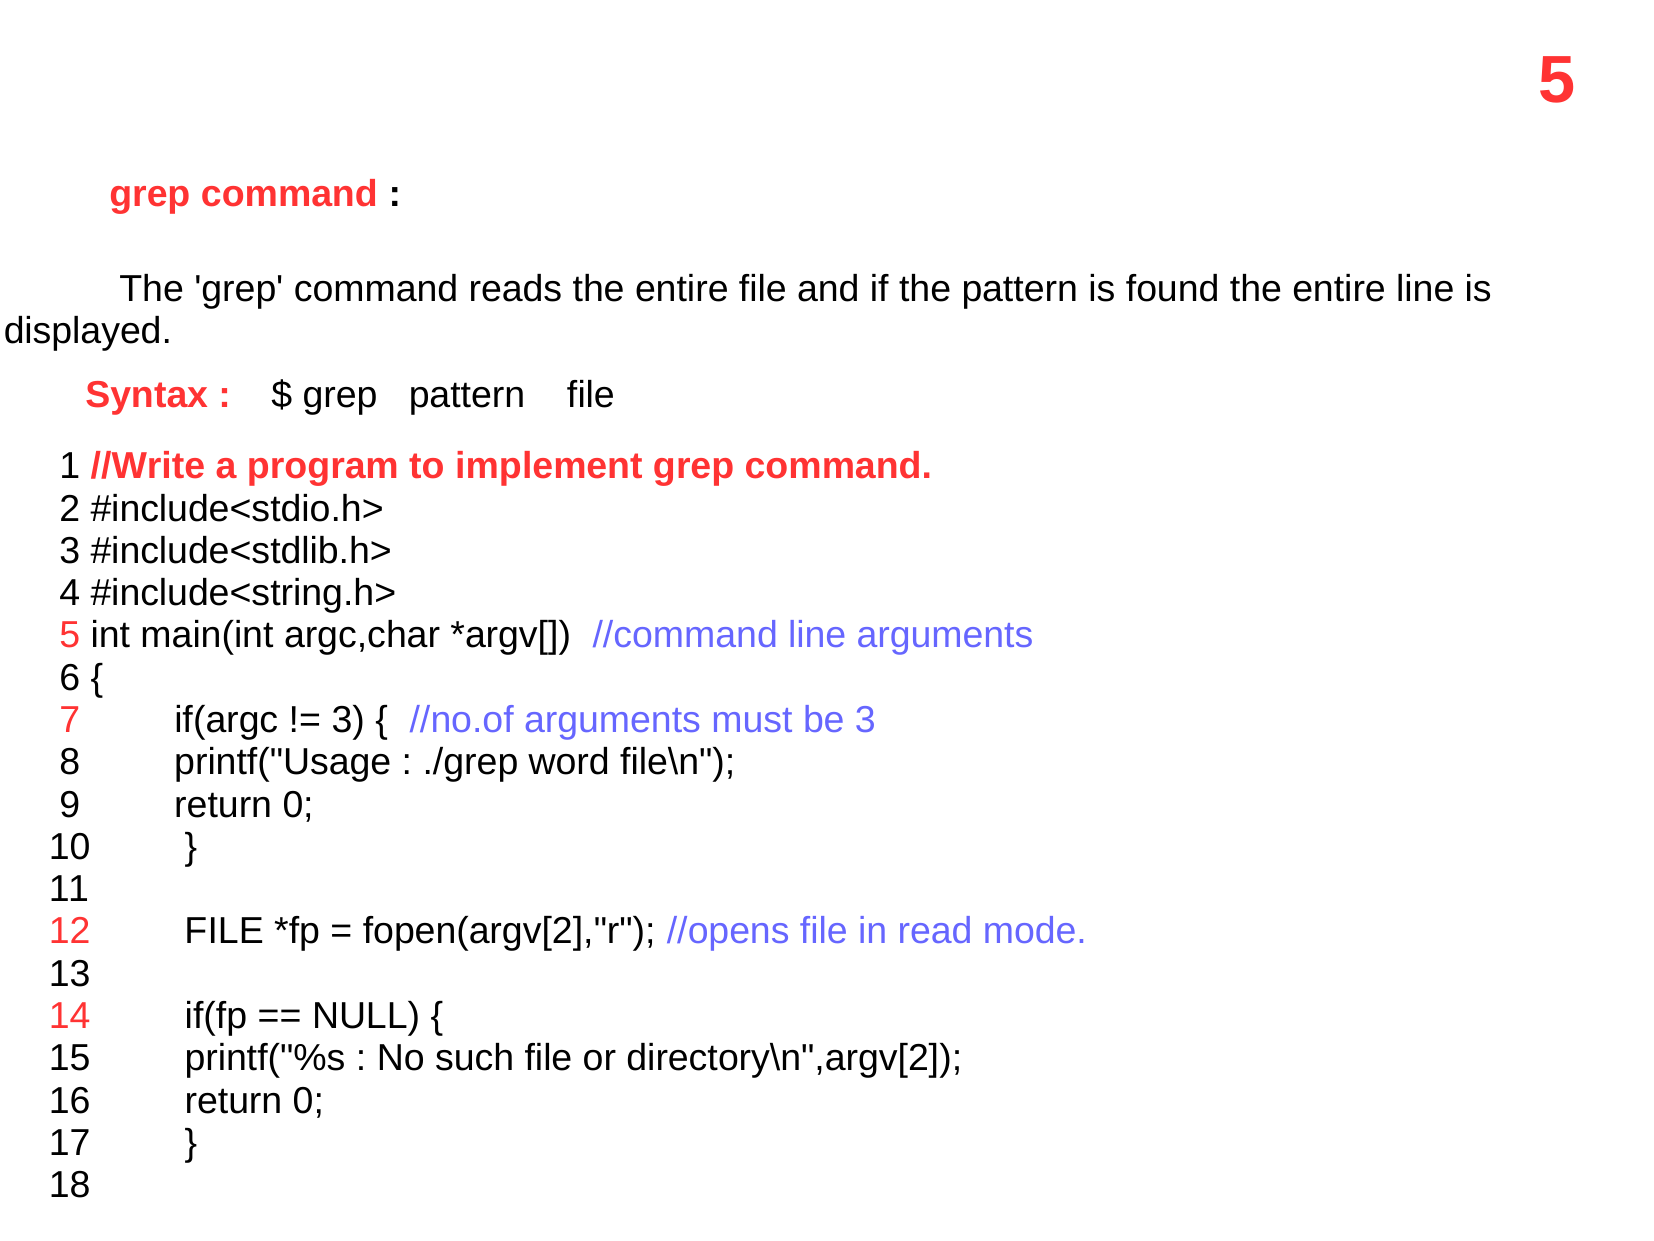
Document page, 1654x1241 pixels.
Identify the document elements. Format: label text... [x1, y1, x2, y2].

text_box Syntax : [70, 366, 257, 427]
text_box grep command : [94, 165, 427, 226]
text_box $ grep pattern file [257, 366, 631, 427]
text_box The 'grep' command reads the entire file and if the pattern is found the entire line is displayed. [0, 259, 1654, 367]
text_box 1 //Write a program to implement grep command. 2 #include<stdio.h> 3 #include<stdlib.h> 4 #include<string.h> 5 int main(int argc,char *argv[]) //command line arguments 6 { 7 if(argc != 3) { //no.of arguments must be 3 8 printf("Usage : ./grep word file\n"); 9 return 0; 10 } 11 12 FILE *fp = fopen(argv[2],"r"); //opens file in read mode. 13 14 if(fp == NULL) { 15 printf("%s : No such file or directory\n",argv[2]); 16 return 0; 17 } 18 [23, 437, 1524, 1217]
text_box 5 [1523, 35, 1591, 130]
